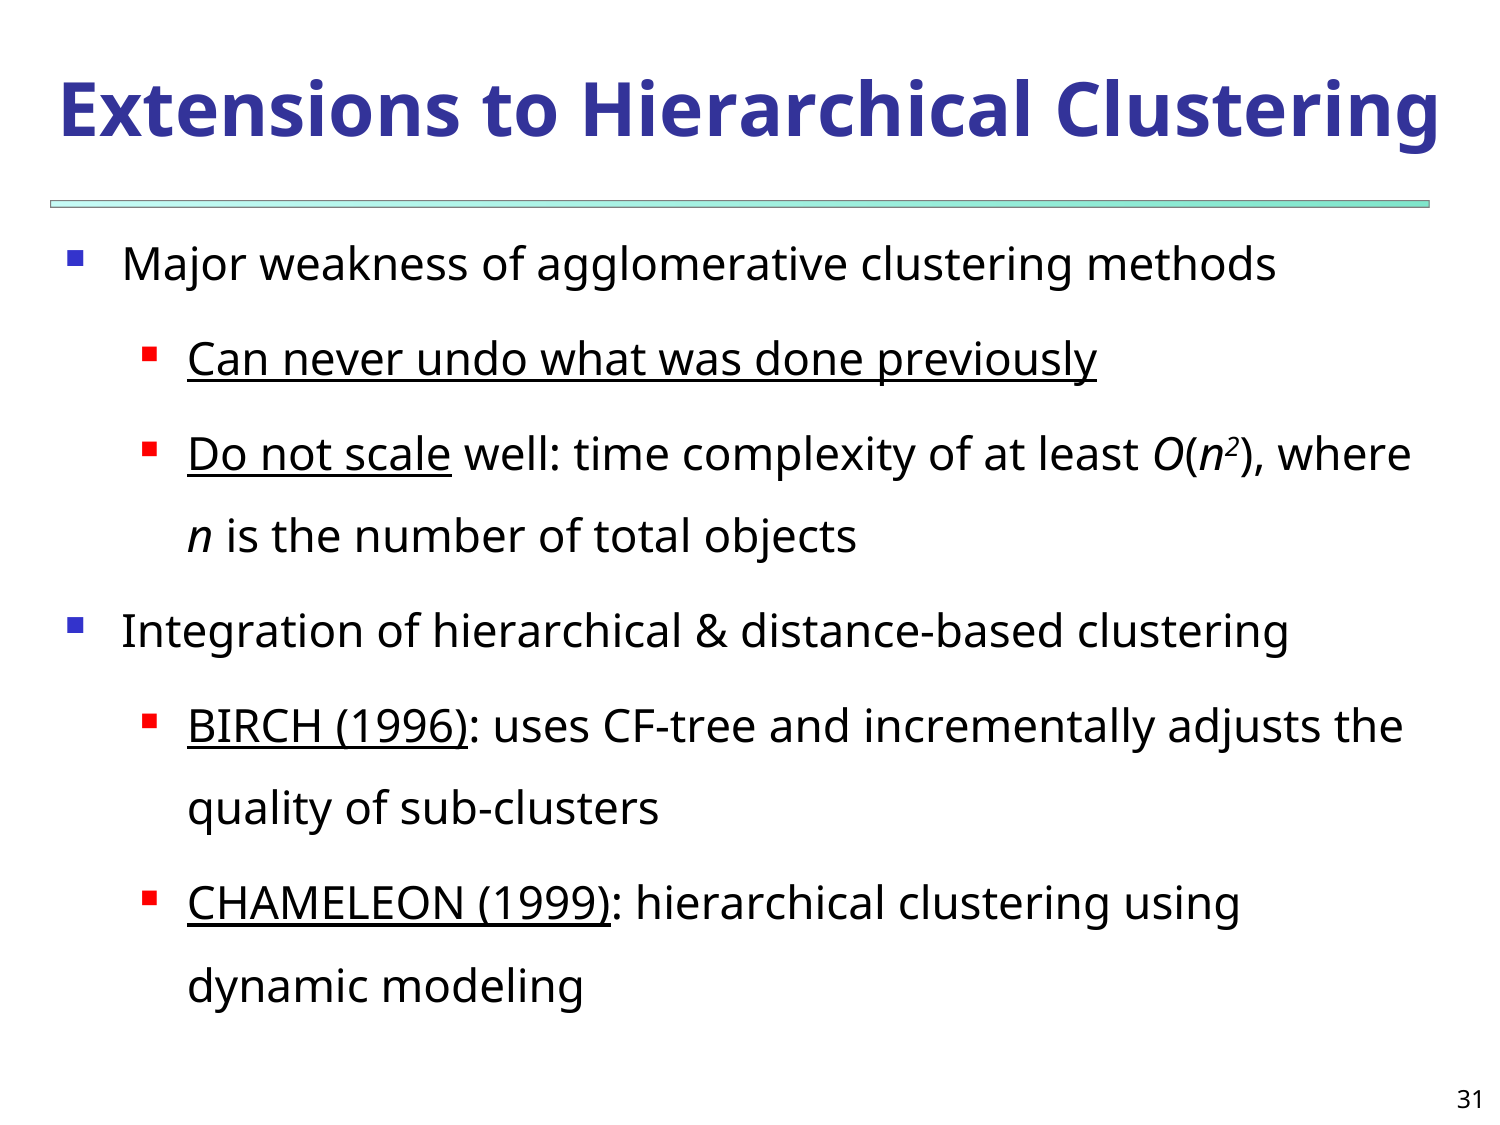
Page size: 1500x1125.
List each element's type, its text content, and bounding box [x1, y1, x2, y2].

list Major weakness of agglomerative clustering methods Can never undo what was done previously Do not scale well: time complexity of at least O(n2), where n is the number of total objects Integration of hierarchical & distance-based clustering BIRCH (1996): uses CF-tree and incrementally adjusts the quality of sub-clusters CHAMELEON (1999): hierarchical clustering using dynamic modeling [50, 199, 1450, 1051]
text_box 18 [1187, 1062, 1500, 1125]
title Extensions to Hierarchical Clustering [0, 8, 1500, 204]
